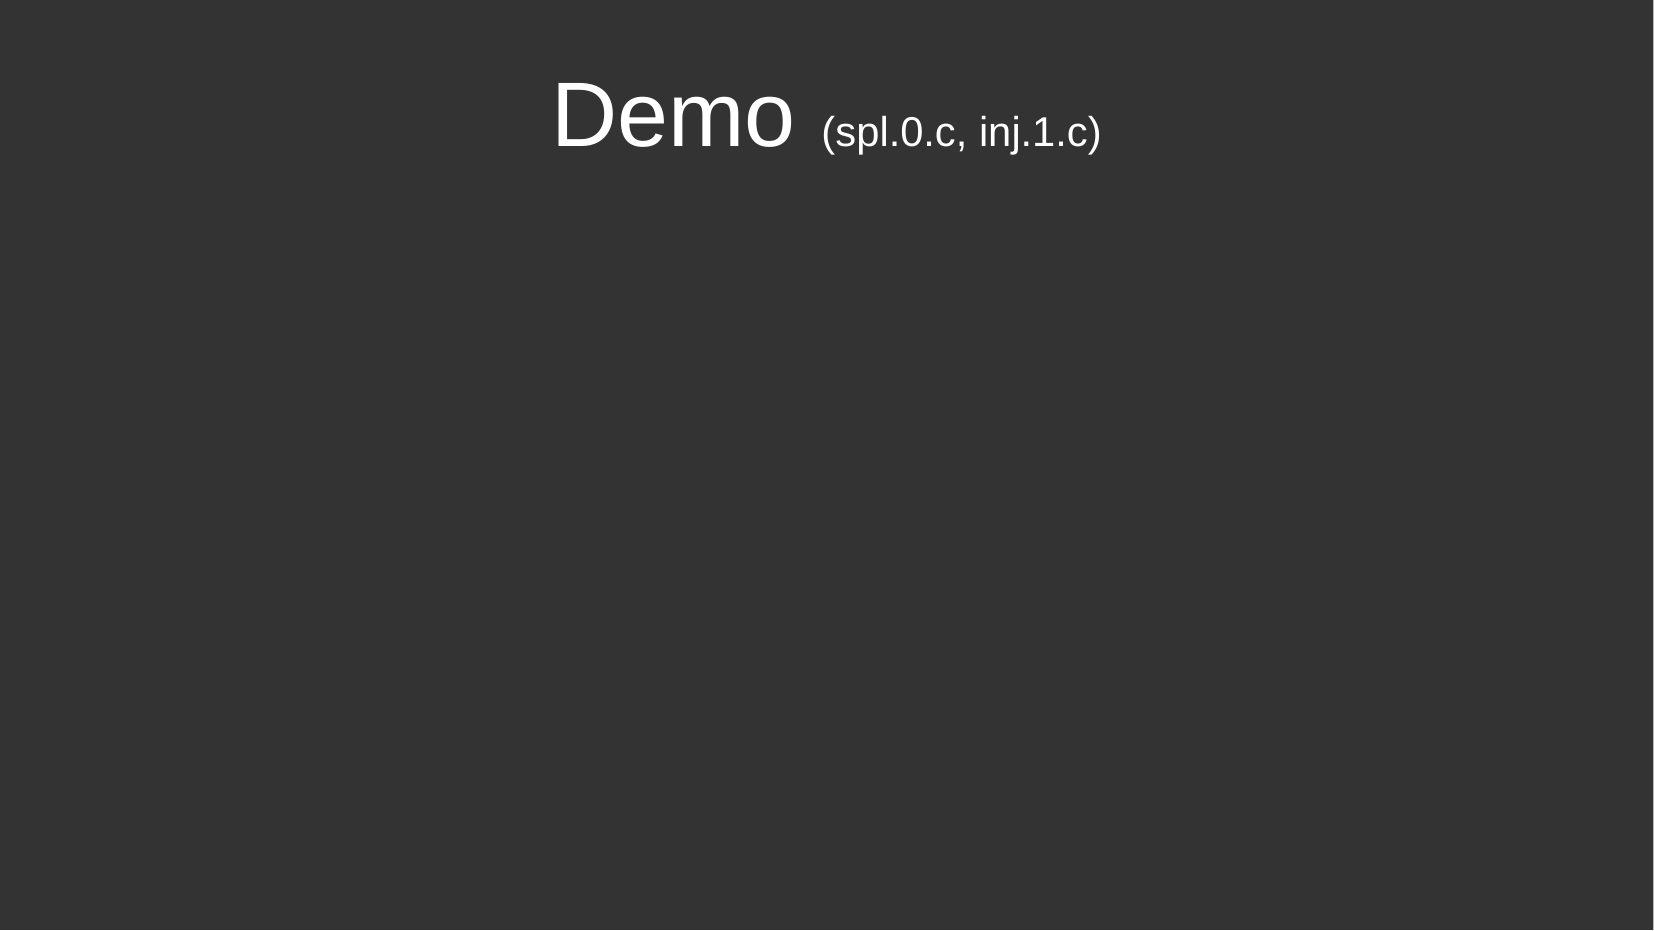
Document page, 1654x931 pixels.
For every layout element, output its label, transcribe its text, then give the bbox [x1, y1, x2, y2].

title Demo (spl.0.c, inj.1.c) [82, 37, 1571, 193]
